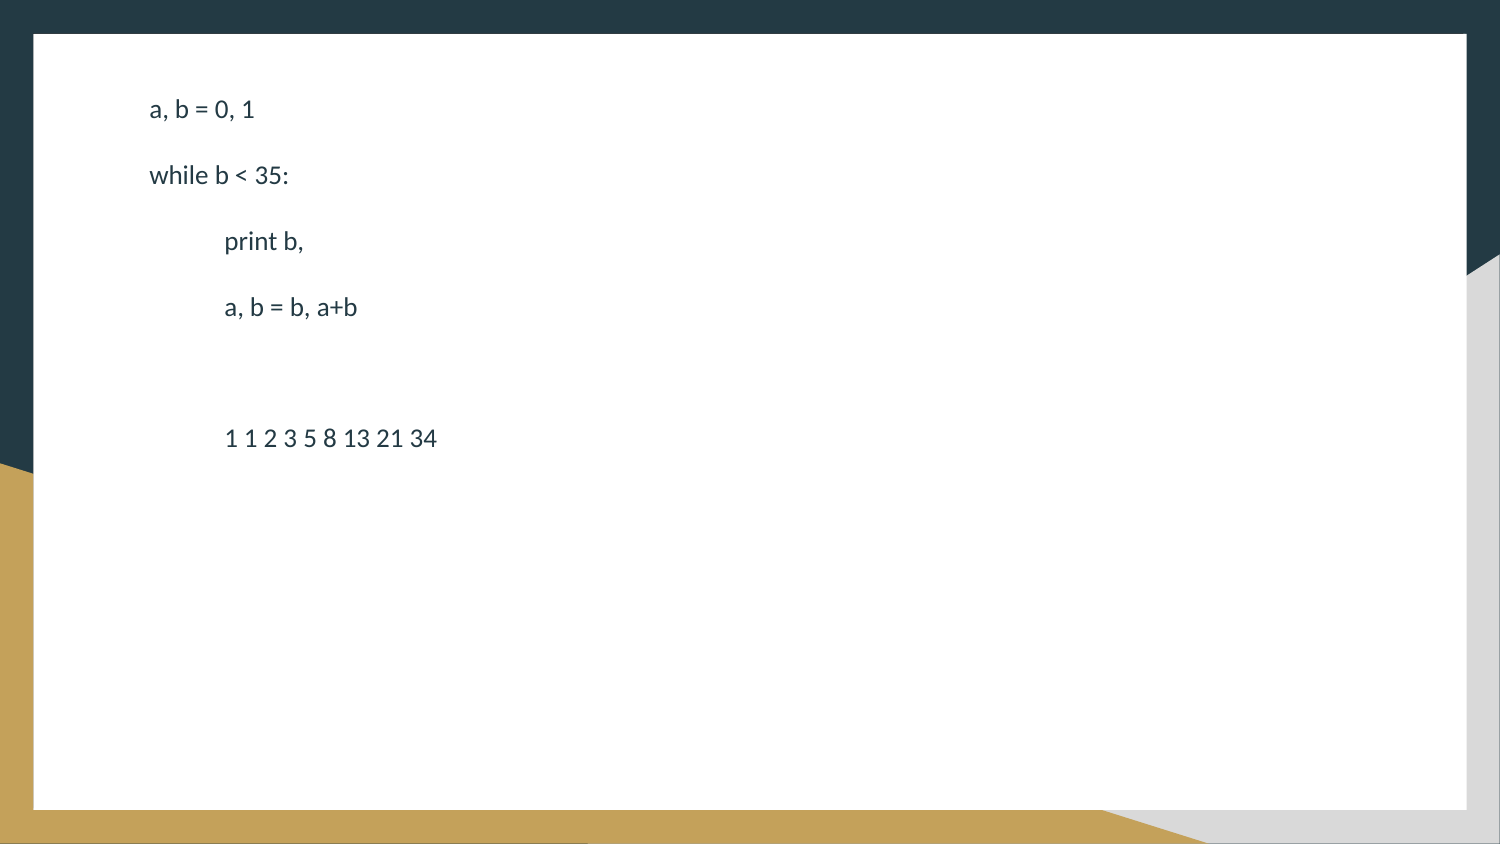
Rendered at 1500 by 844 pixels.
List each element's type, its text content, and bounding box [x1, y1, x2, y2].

list a, b = 0, 1 while b < 35: print b, a, b = b, a+b 1 1 2 3 5 8 13 21 34 [134, 76, 1366, 729]
